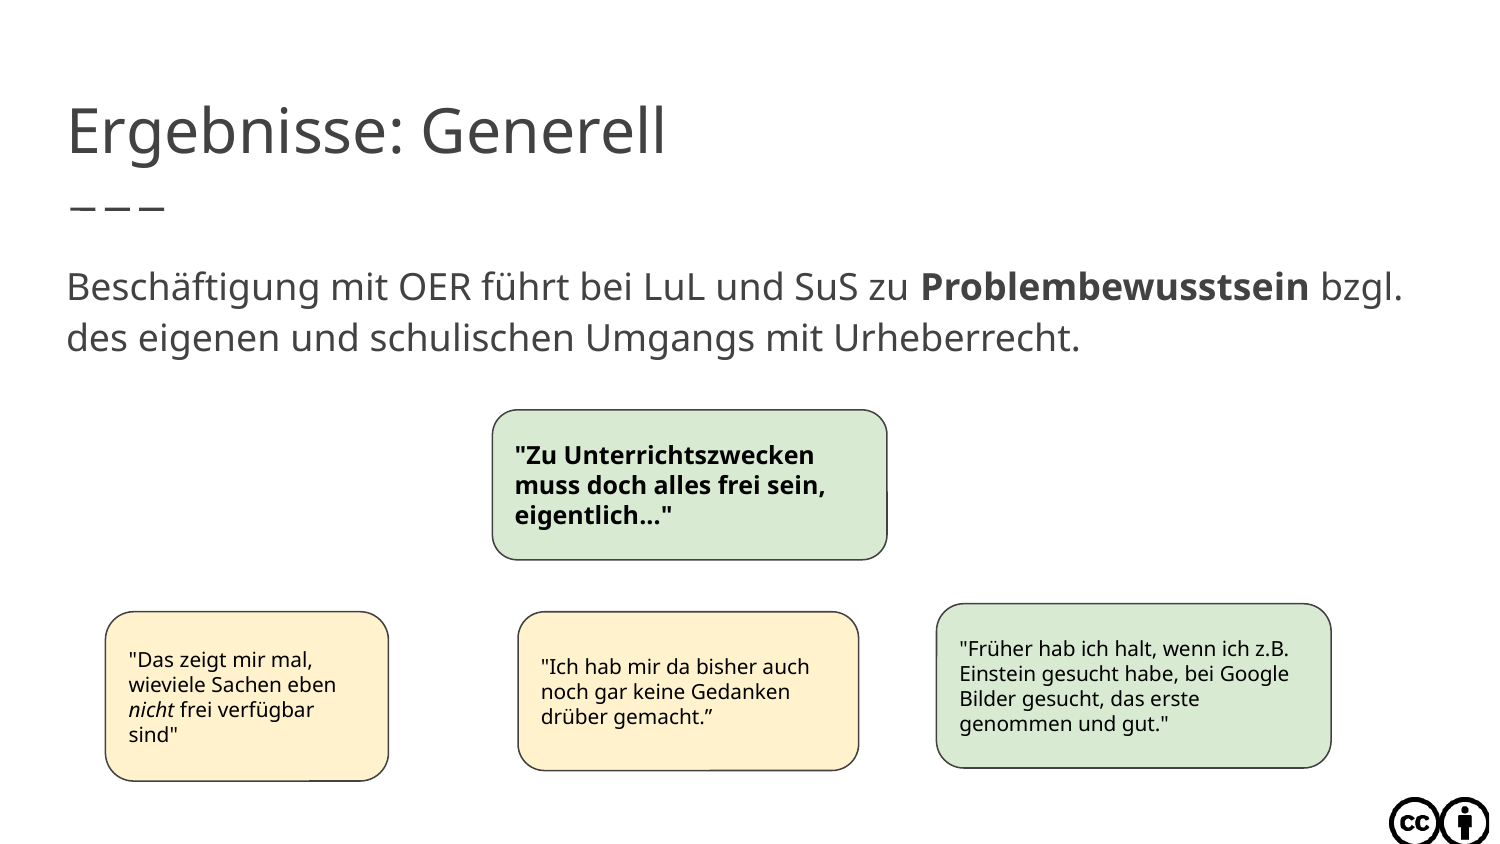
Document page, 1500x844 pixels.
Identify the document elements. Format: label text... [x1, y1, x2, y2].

list Beschäftigung mit OER führt bei LuL und SuS zu Problembewusstsein bzgl. des eigenen und schulischen Umgangs mit Urheberrecht. [51, 240, 1449, 750]
text_box "Ich hab mir da bisher auch noch gar keine Gedanken drüber gemacht.” [518, 611, 859, 771]
text_box "Das zeigt mir mal, wieviele Sachen eben nicht frei verfügbar sind" [105, 611, 389, 782]
title Ergebnisse: Generell [51, 61, 1449, 182]
text_box "Zu Unterrichtszwecken muss doch alles frei sein, eigentlich..." [492, 409, 888, 560]
text_box "Früher hab ich halt, wenn ich z.B. Einstein gesucht habe, bei Google Bilder gesucht, das erste genommen und gut." [936, 603, 1332, 769]
picture [1389, 797, 1490, 844]
